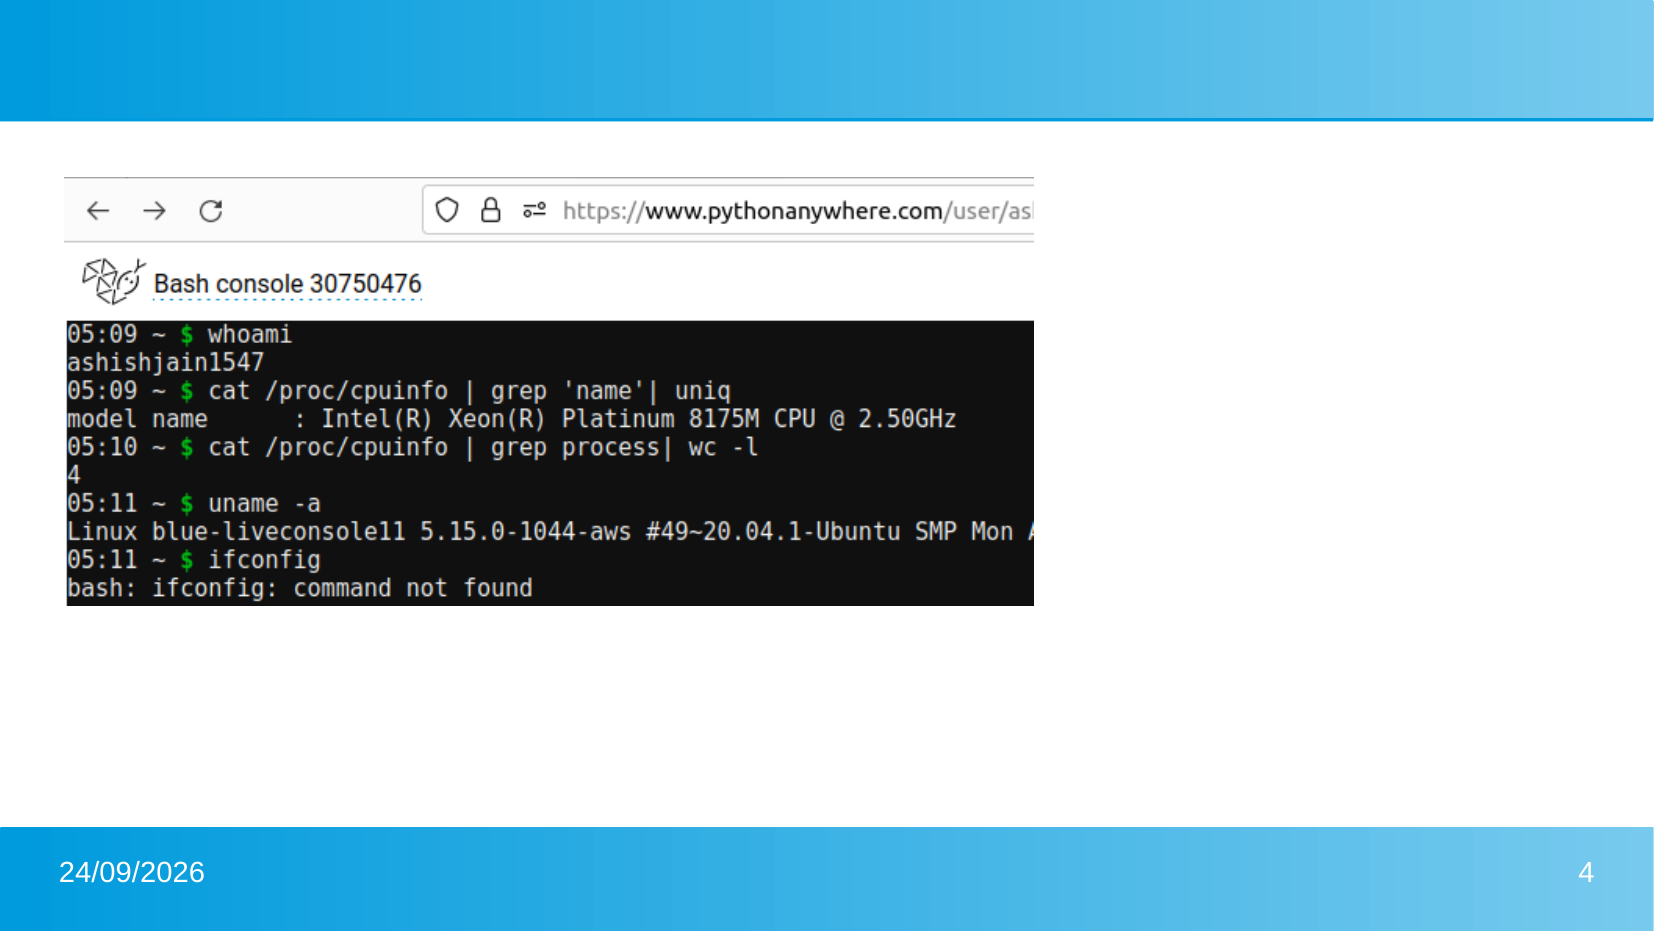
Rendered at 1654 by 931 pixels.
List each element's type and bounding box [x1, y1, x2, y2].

picture [64, 177, 1034, 606]
